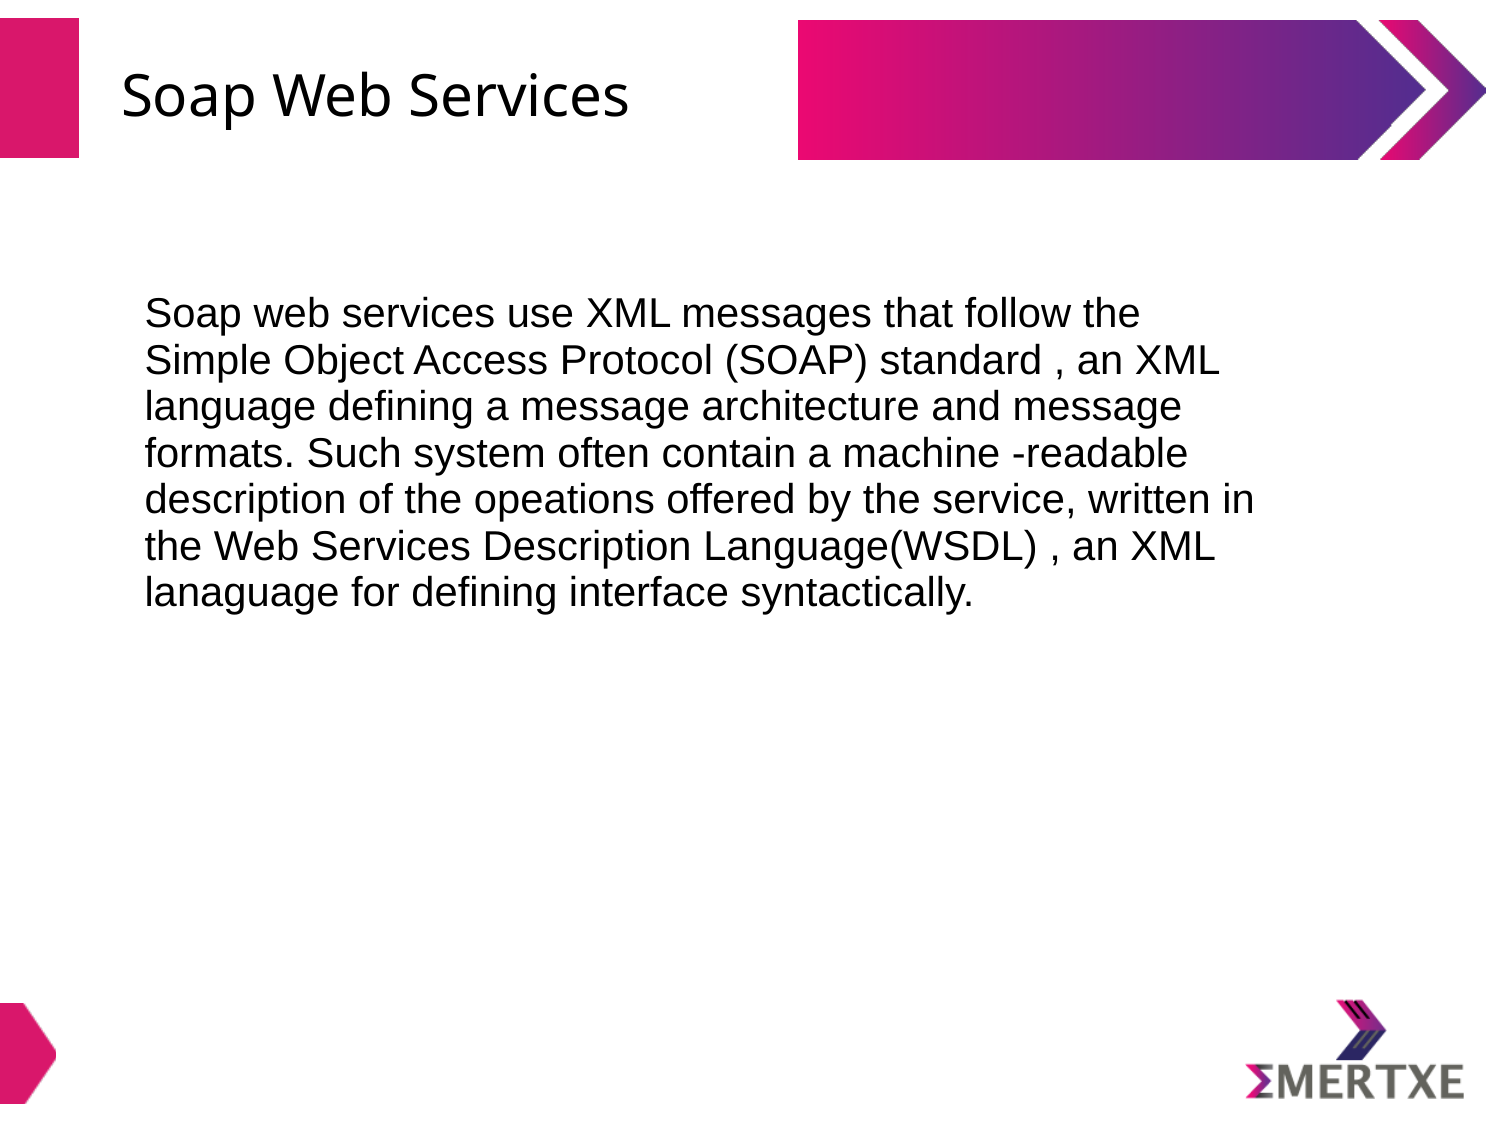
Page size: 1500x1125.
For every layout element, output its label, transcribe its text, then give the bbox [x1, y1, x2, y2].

picture [1245, 996, 1465, 1099]
text_box Soap Web Services [106, 47, 768, 131]
text_box Soap web services use XML messages that follow the Simple Object Access Protocol (SOAP) standard , an XML language defining a message architecture and message formats. Such system often contain a machine -readable description of the opeations offered by the service, written in the Web Services Description Language(WSDL) , an XML lanaguage for defining interface syntactically. [129, 236, 1276, 628]
picture [798, 20, 1486, 160]
